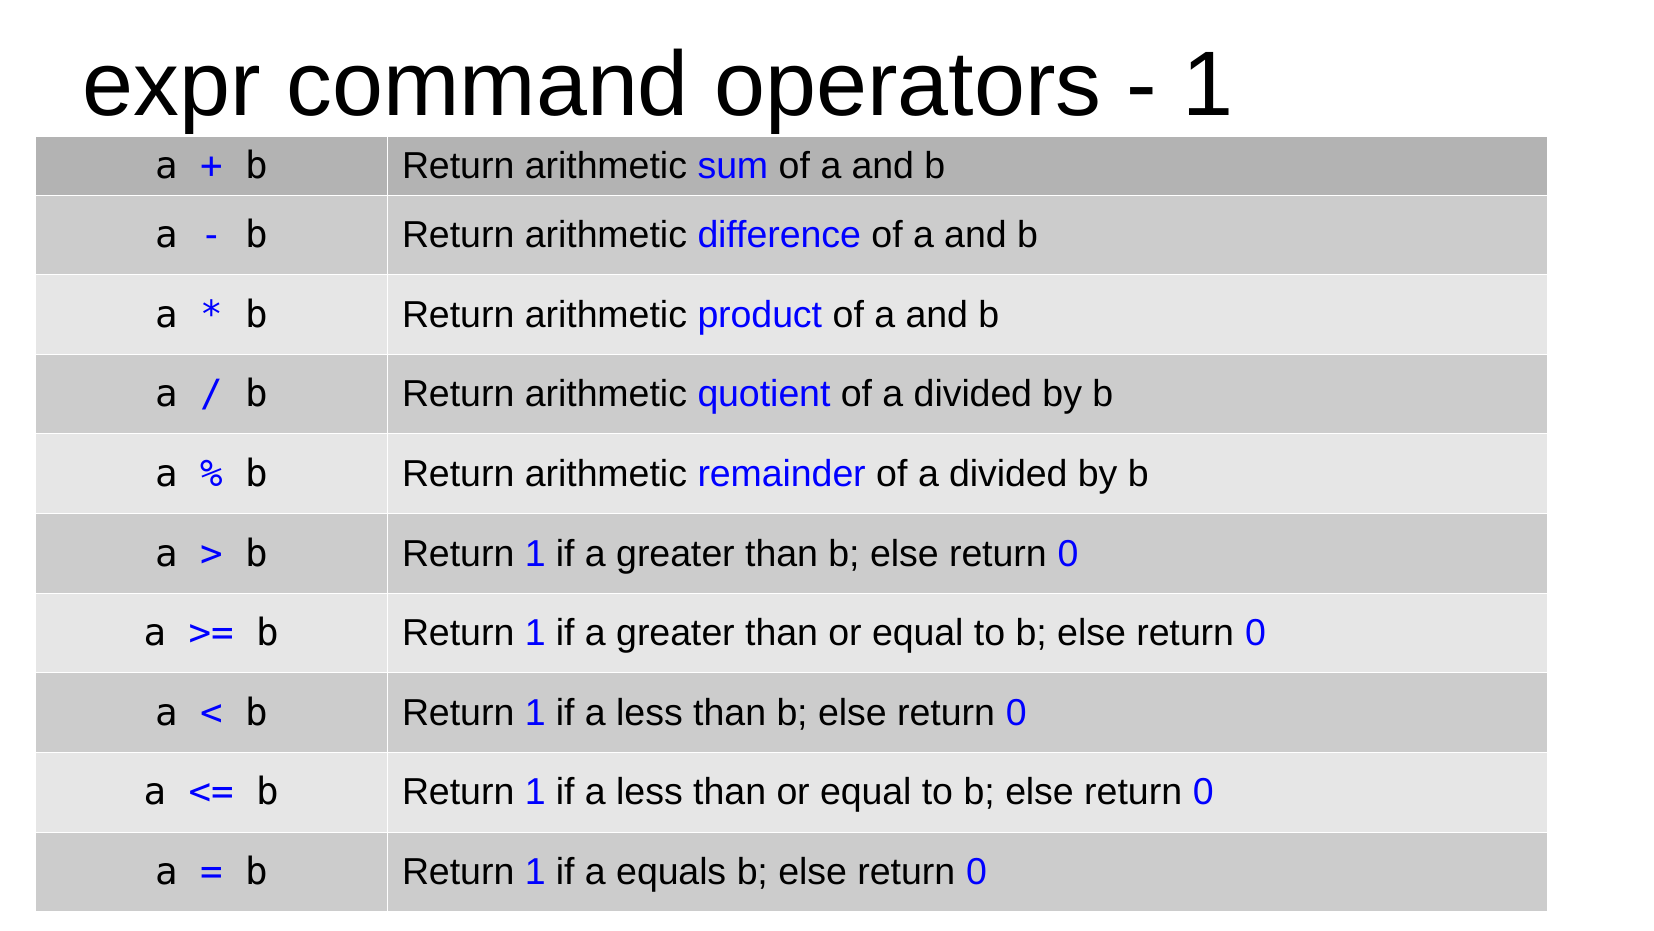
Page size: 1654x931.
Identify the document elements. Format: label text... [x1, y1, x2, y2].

table_cell a - b [36, 196, 387, 274]
table_cell a <= b [36, 753, 387, 832]
table_header a + b [36, 137, 387, 195]
table_cell a * b [36, 275, 387, 354]
table_cell a < b [36, 673, 387, 752]
table_cell a >= b [36, 594, 387, 672]
table_cell Return 1 if a less than b; else return 0 [388, 673, 1547, 752]
table_cell a > b [36, 514, 387, 593]
table_cell Return 1 if a greater than or equal to b; else return 0 [388, 594, 1547, 672]
table_cell a / b [36, 355, 387, 433]
table_cell Return 1 if a less than or equal to b; else return 0 [388, 753, 1547, 832]
table_cell Return 1 if a equals b; else return 0 [388, 833, 1547, 911]
title expr command operators - 1 [82, 32, 1571, 135]
table_header Return arithmetic sum of a and b [388, 137, 1547, 195]
table_cell Return arithmetic remainder of a divided by b [388, 434, 1547, 513]
table_cell Return 1 if a greater than b; else return 0 [388, 514, 1547, 593]
table_cell Return arithmetic product of a and b [388, 275, 1547, 354]
table_cell Return arithmetic quotient of a divided by b [388, 355, 1547, 433]
table_cell a = b [36, 833, 387, 911]
table_cell a % b [36, 434, 387, 513]
table_cell Return arithmetic difference of a and b [388, 196, 1547, 274]
